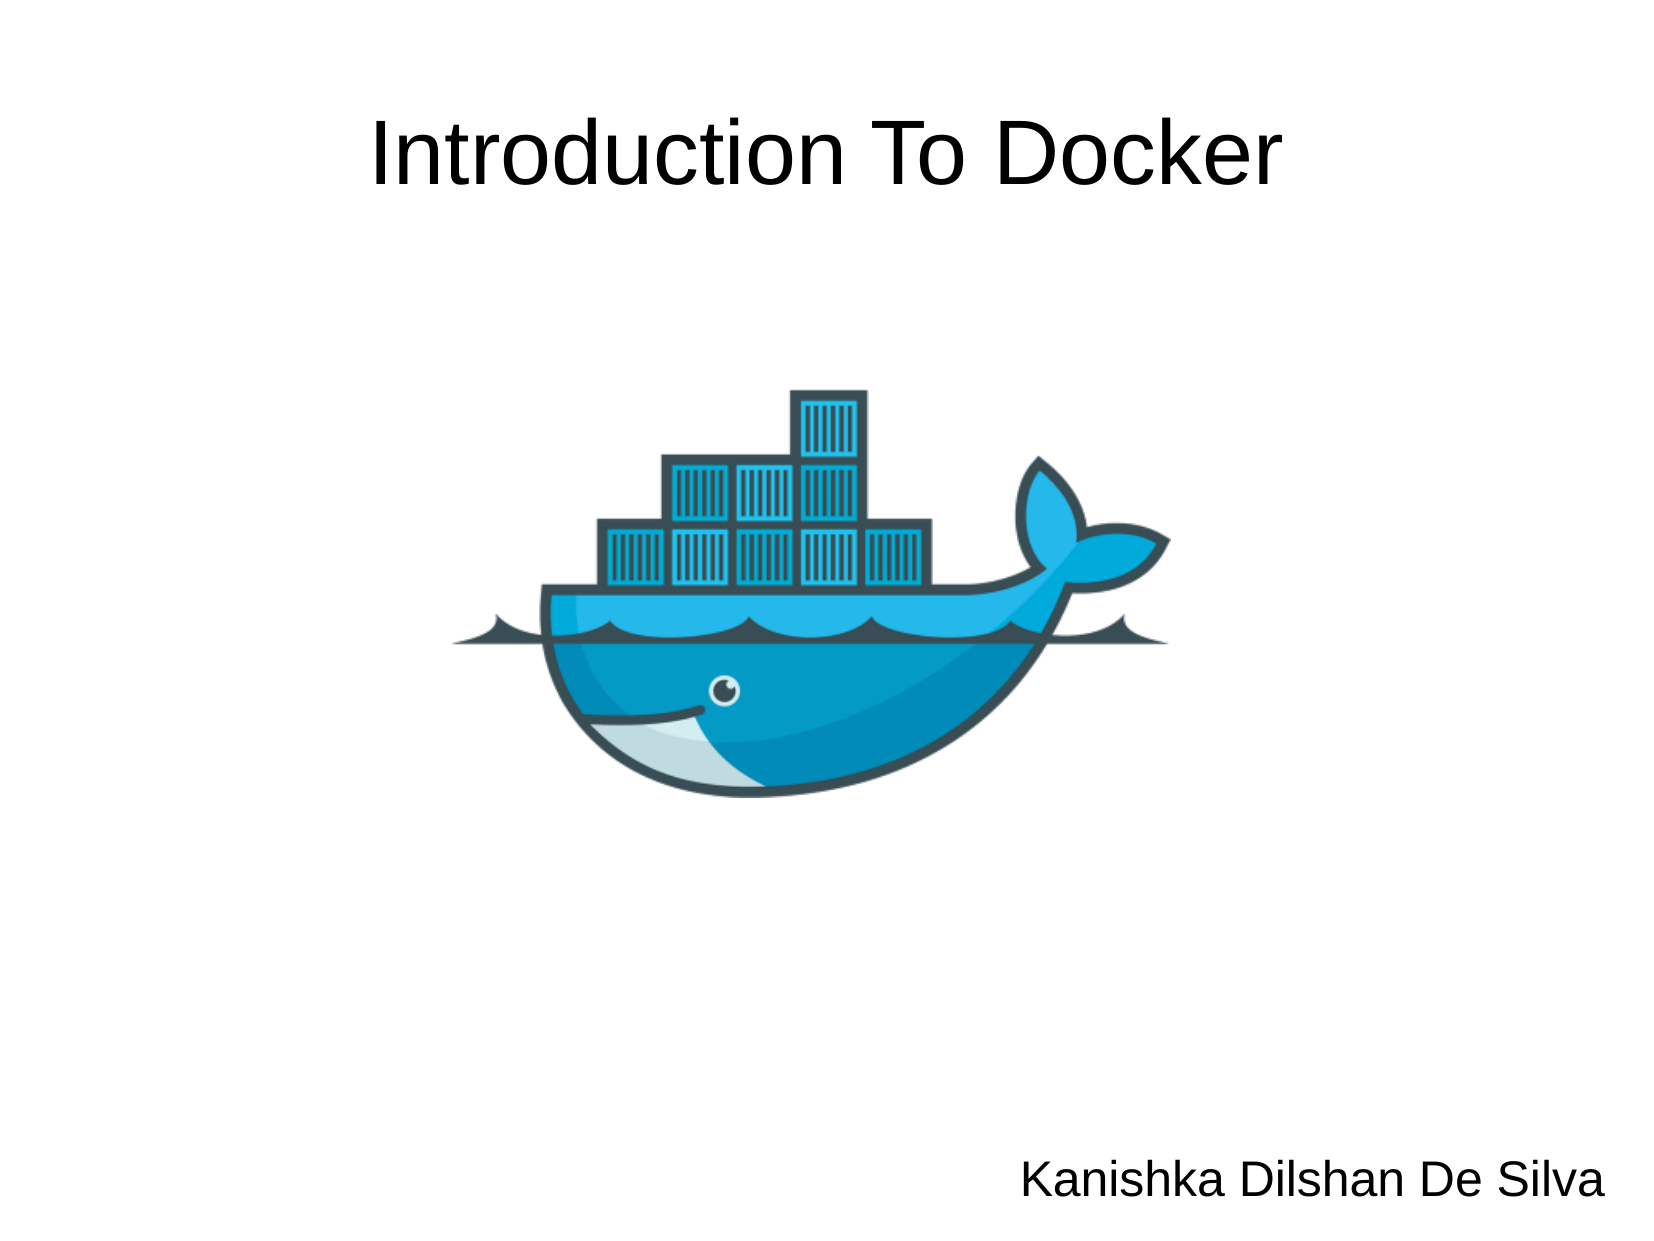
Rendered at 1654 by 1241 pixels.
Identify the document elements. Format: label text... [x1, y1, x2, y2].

text_box Kanishka Dilshan De Silva [1005, 1143, 1620, 1216]
picture [452, 389, 1171, 798]
title Introduction To Docker [82, 49, 1571, 257]
